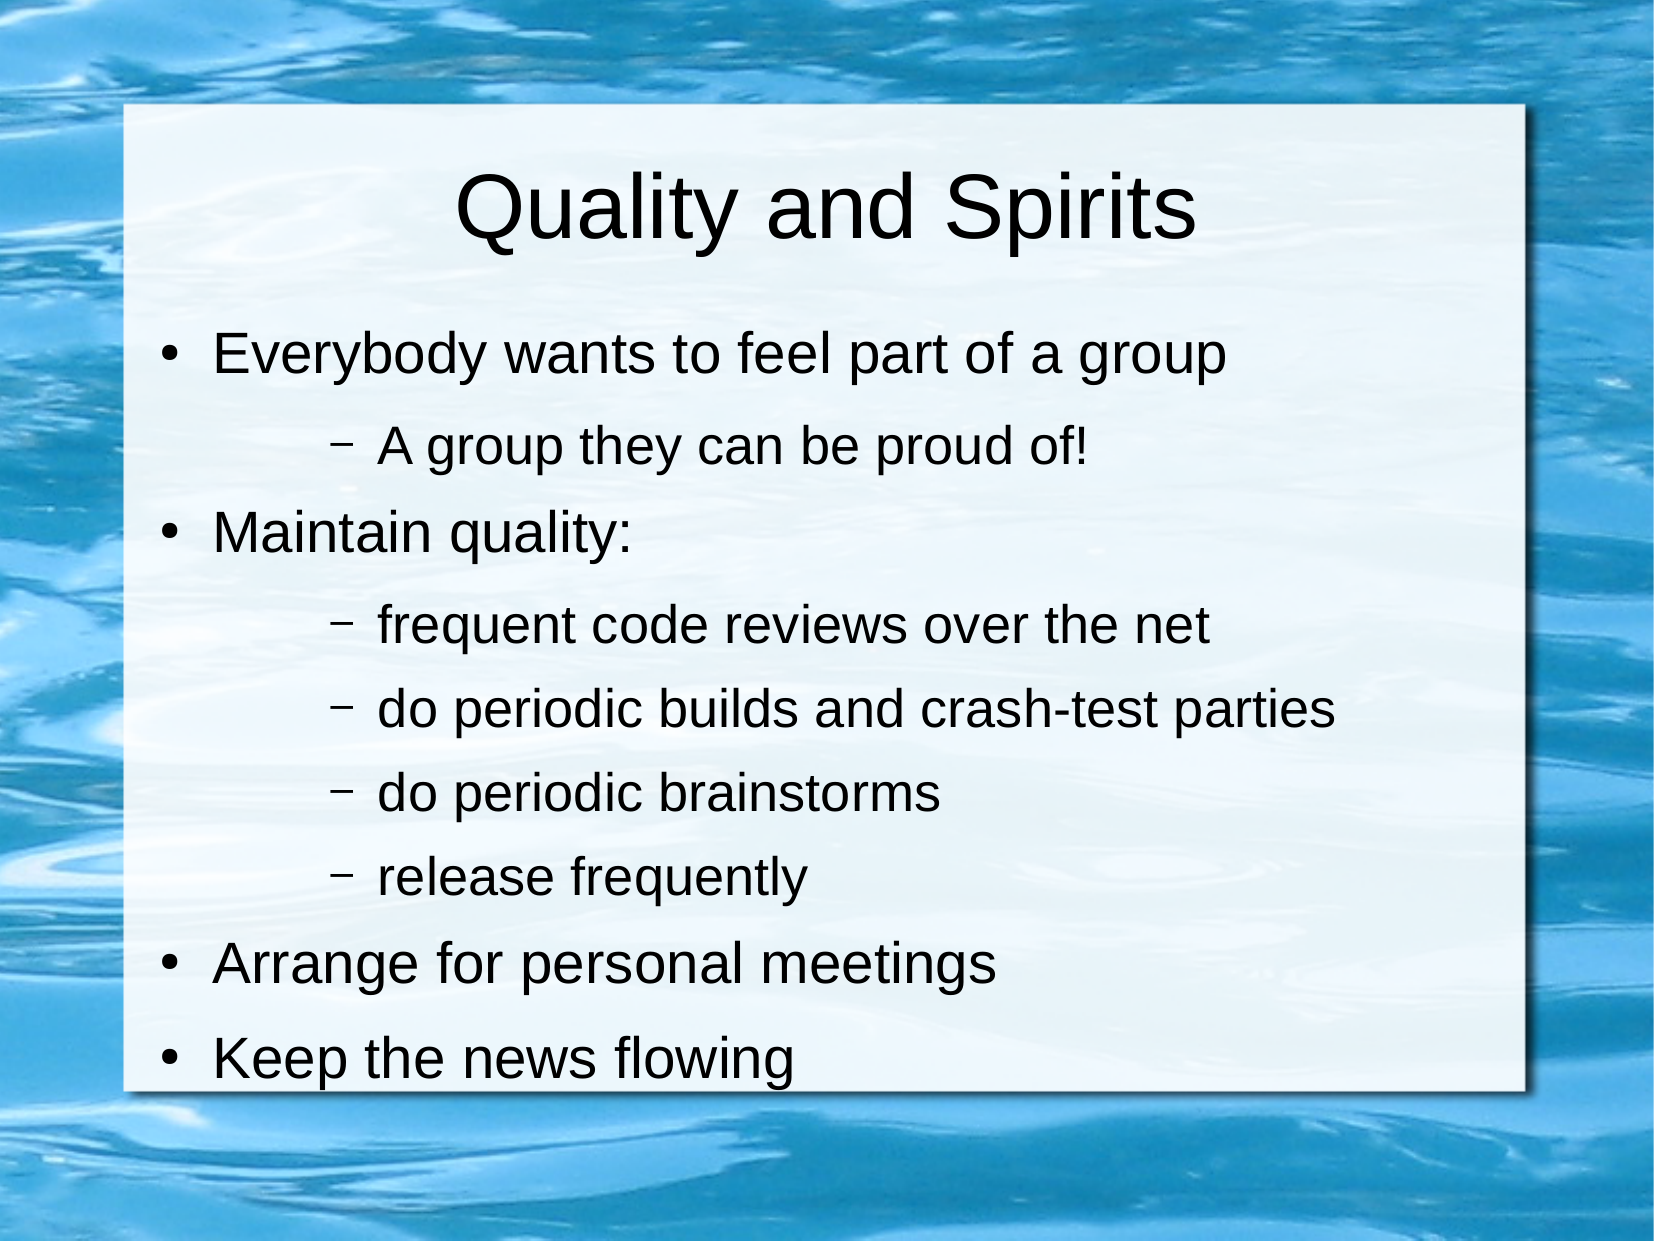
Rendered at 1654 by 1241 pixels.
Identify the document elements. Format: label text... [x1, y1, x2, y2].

list Everybody wants to feel part of a group A group they can be proud of! Maintain quality: frequent code reviews over the net do periodic builds and crash-test parties do periodic brainstorms release frequently Arrange for personal meetings Keep the news flowing [141, 321, 1501, 1091]
picture [0, 0, 1654, 1241]
title Quality and Spirits [147, 125, 1506, 288]
